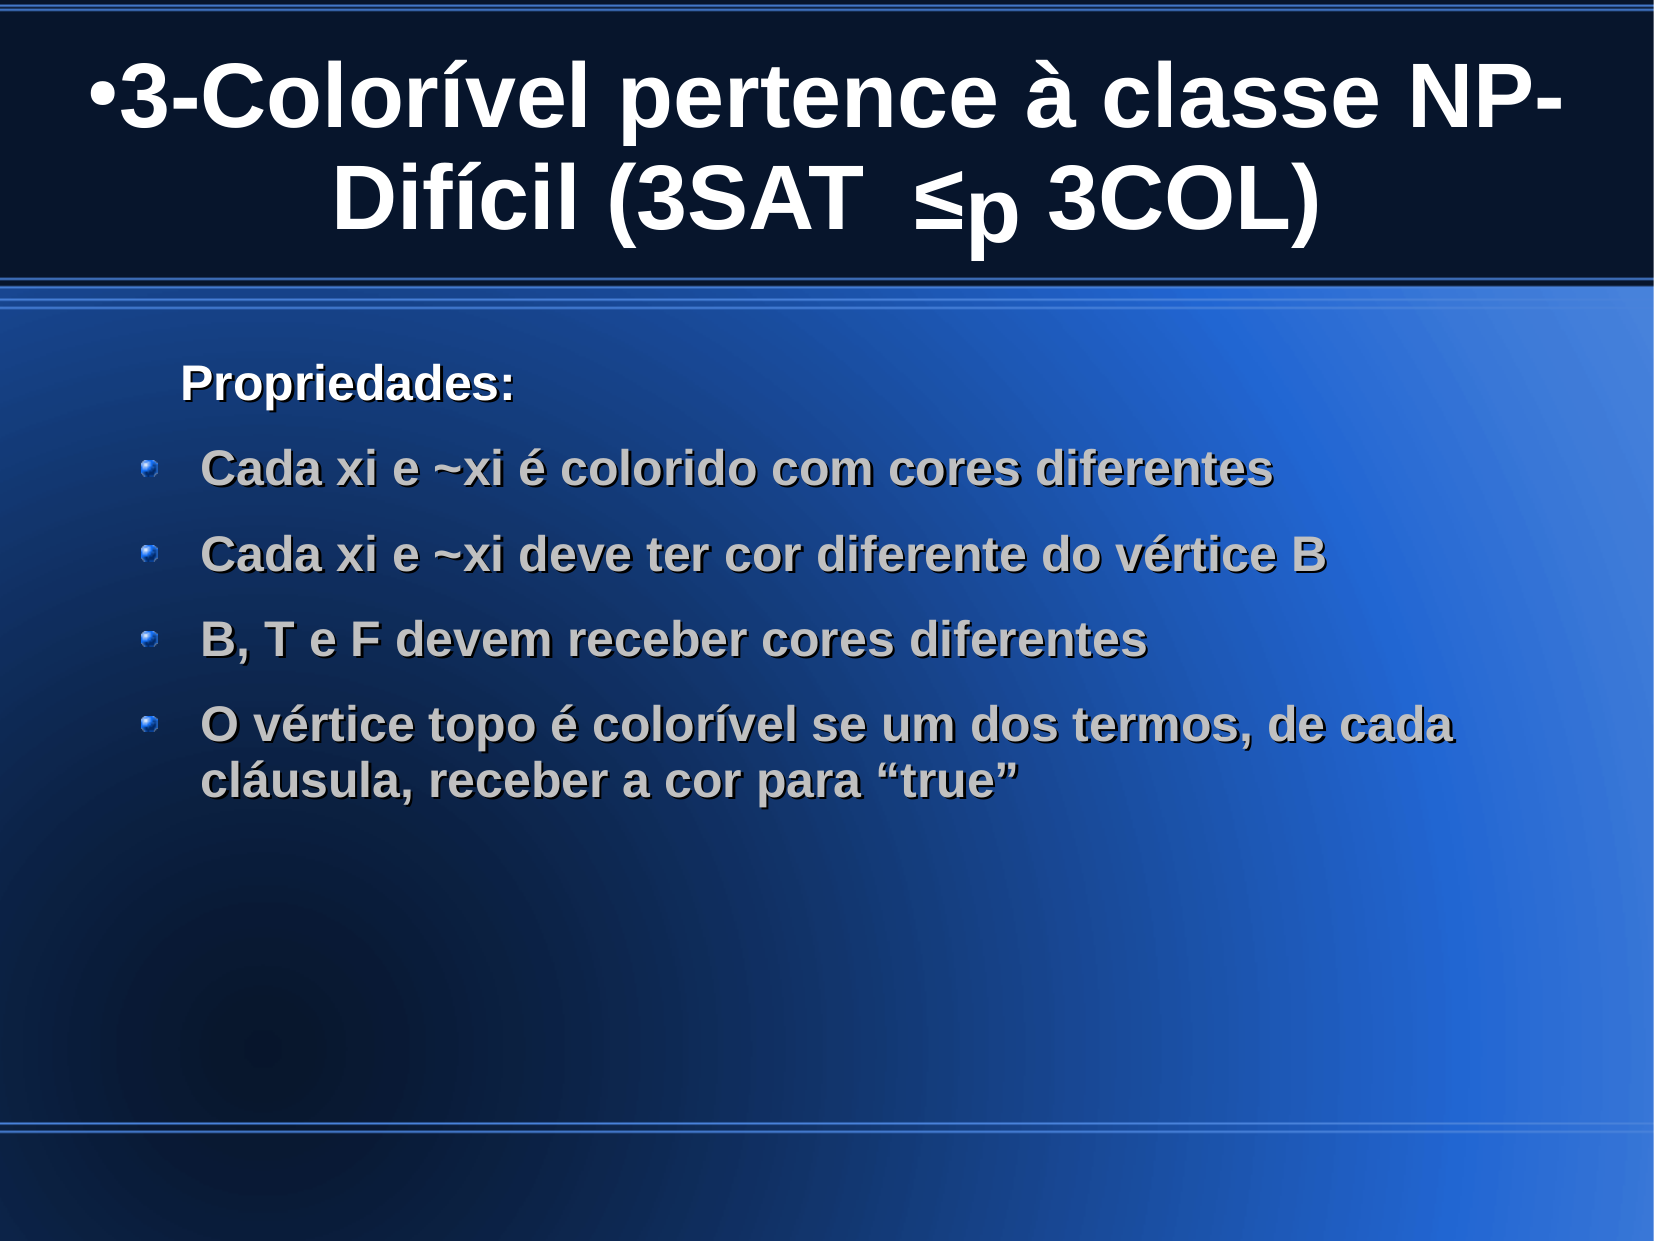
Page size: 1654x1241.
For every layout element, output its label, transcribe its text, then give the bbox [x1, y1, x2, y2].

picture [0, 0, 1654, 1241]
list Propriedades: Cada xi e ~xi é colorido com cores diferentes Cada xi e ~xi deve ter cor diferente do vértice B B, T e F devem receber cores diferentes O vértice topo é colorível se um dos termos, de cada cláusula, receber a cor para “true” [82, 355, 1571, 1241]
title 3-Colorível pertence à classe NP-Difícil (3SAT ≤p 3COL) [82, 44, 1571, 262]
